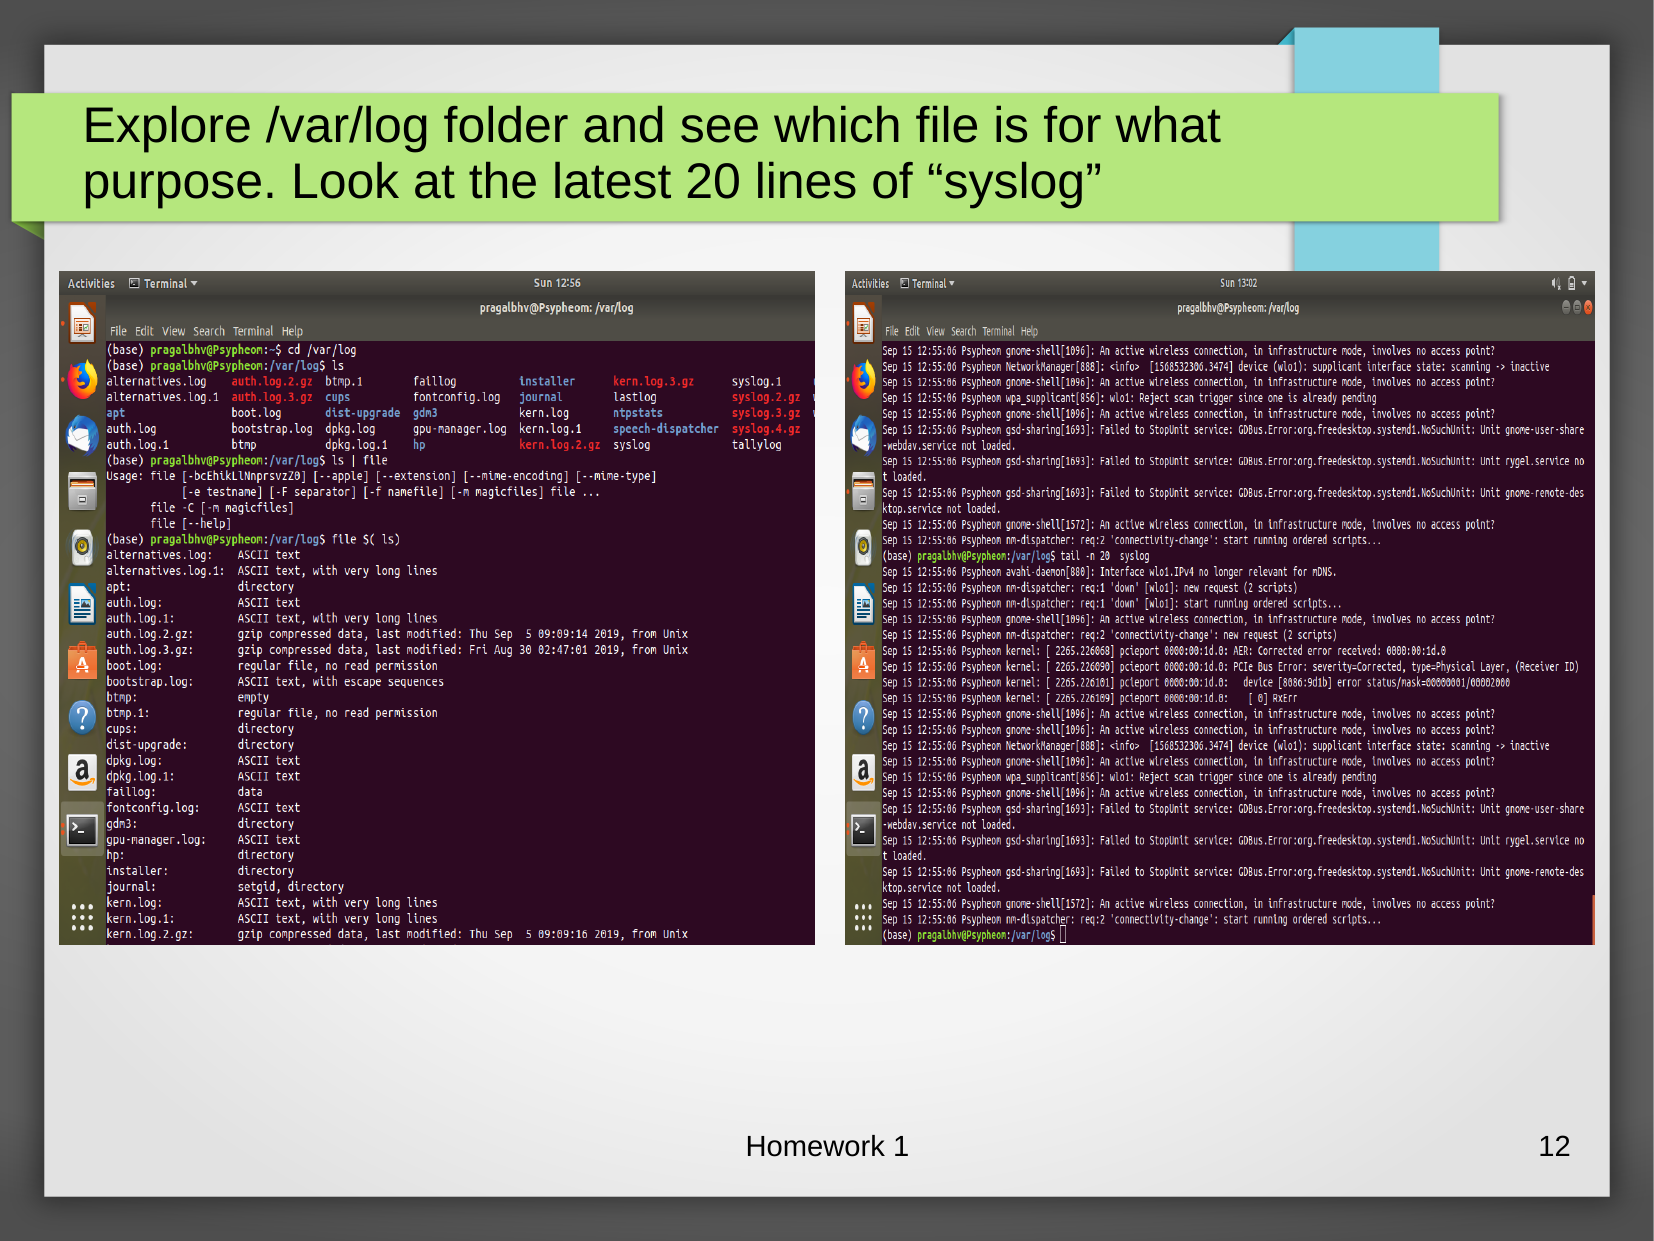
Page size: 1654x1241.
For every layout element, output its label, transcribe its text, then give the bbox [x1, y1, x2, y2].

title Explore /var/log folder and see which file is for what purpose. Look at the latest 20 lines of “syslog” [82, 94, 1264, 213]
picture [0, 0, 1654, 1241]
